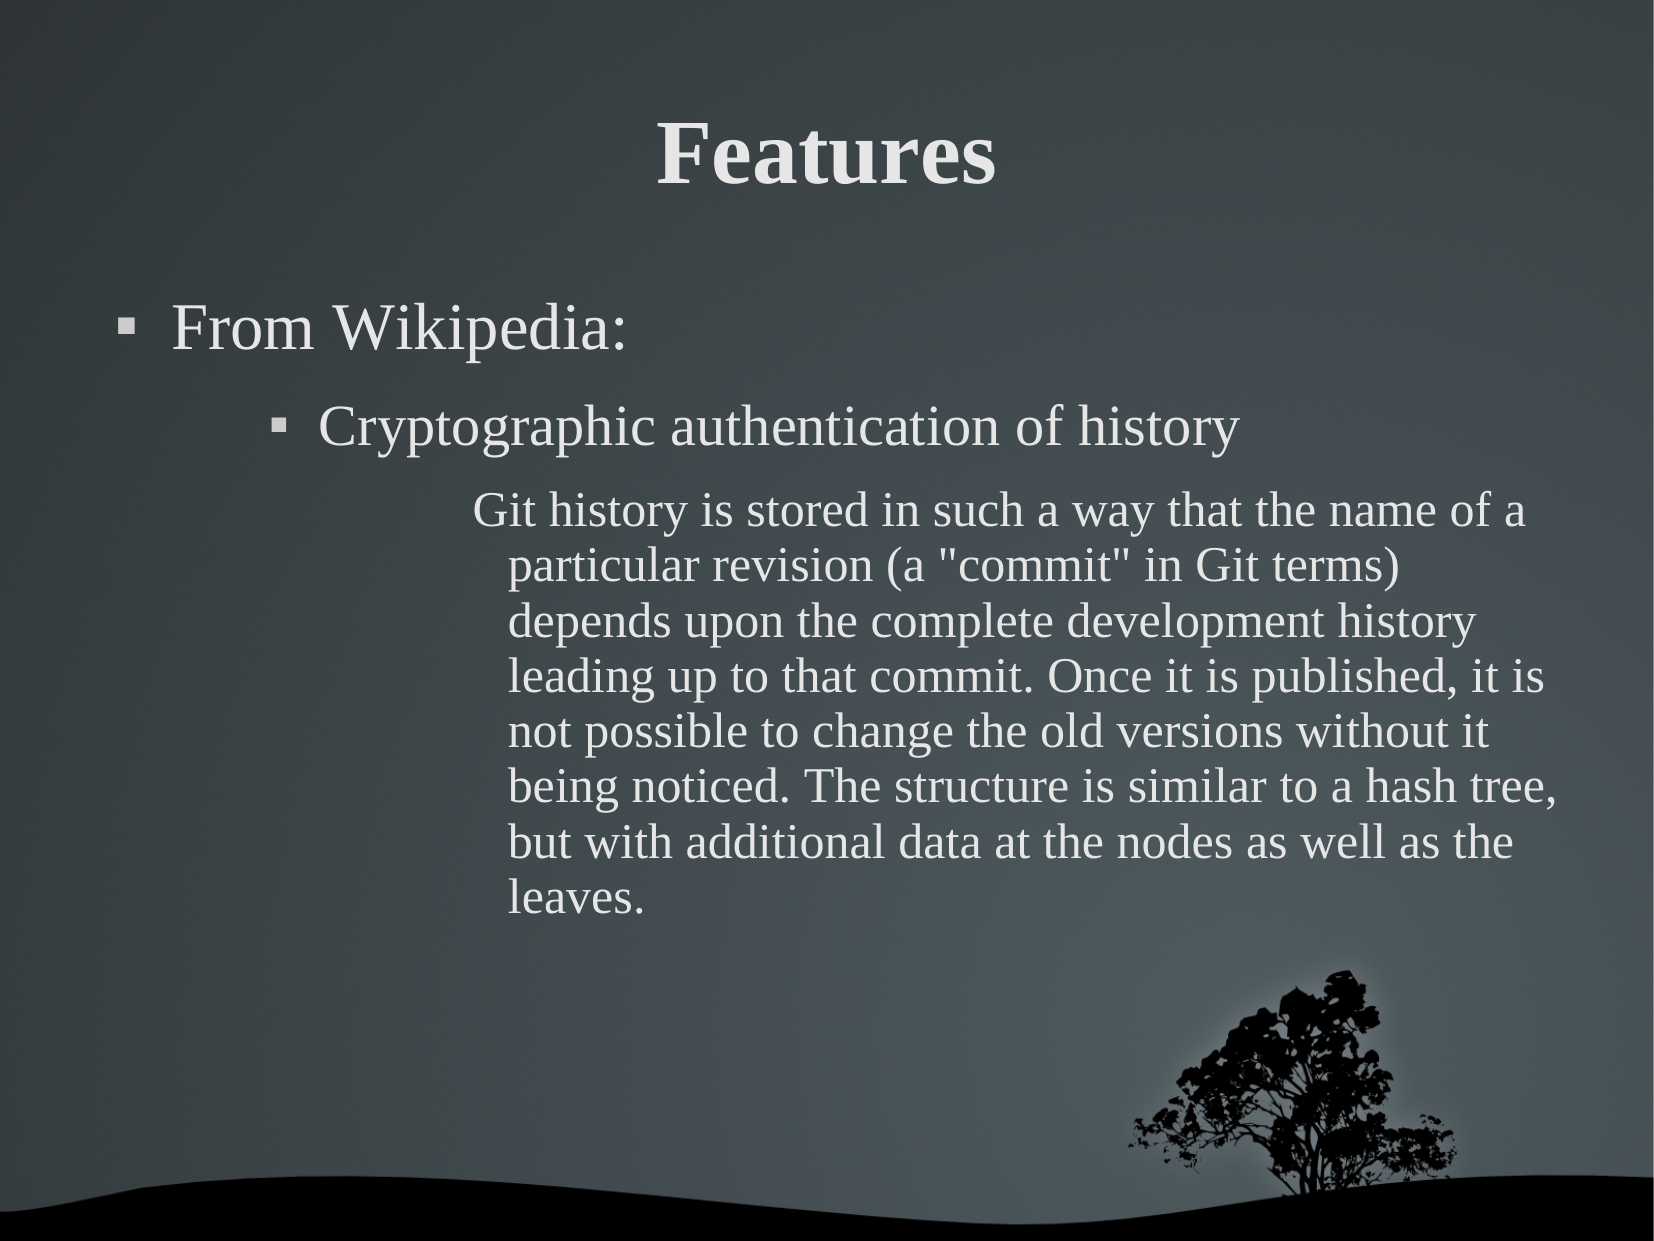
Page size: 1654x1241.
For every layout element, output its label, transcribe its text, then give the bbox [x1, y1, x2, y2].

picture [0, 0, 1654, 1241]
title Features [82, 56, 1571, 250]
list From Wikipedia: Cryptographic authentication of history Git history is stored in such a way that the name of a particular revision (a "commit" in Git terms) depends upon the complete development history leading up to that commit. Once it is published, it is not possible to change the old versions without it being noticed. The structure is similar to a hash tree, but with additional data at the nodes as well as the leaves. [82, 290, 1571, 1094]
